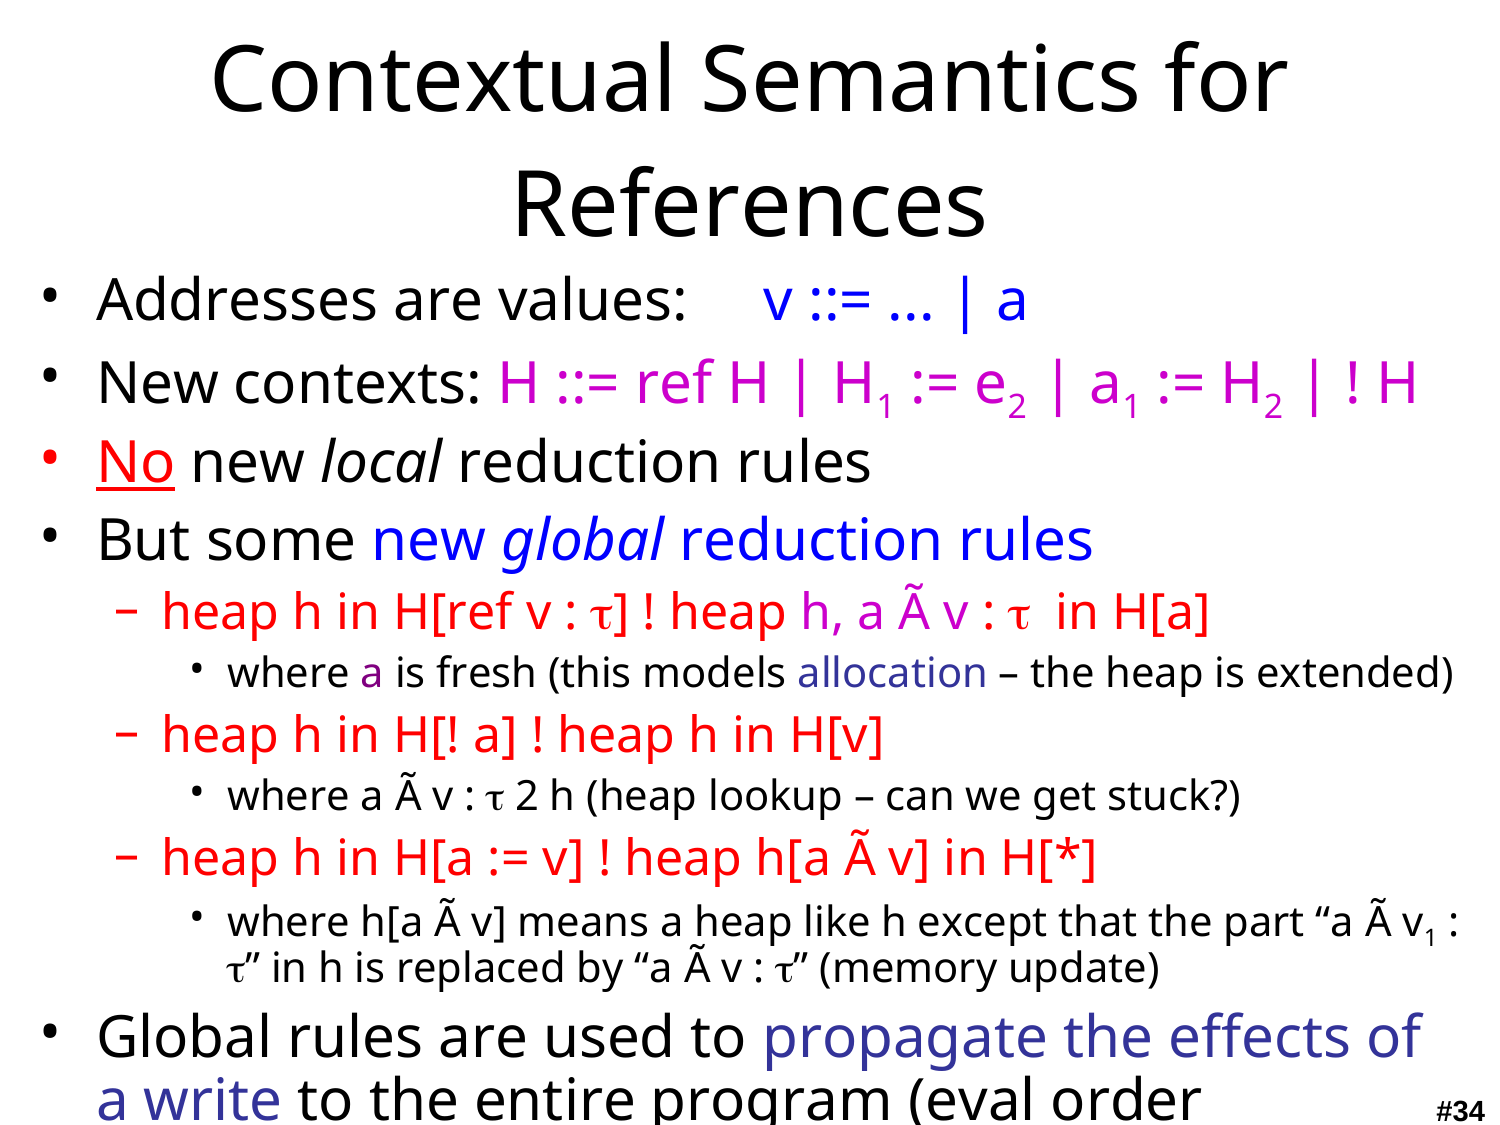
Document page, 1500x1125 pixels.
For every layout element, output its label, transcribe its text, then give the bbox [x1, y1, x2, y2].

title Contextual Semantics for References [24, 24, 1476, 254]
list Addresses are values: v ::= ... | a New contexts: H ::= ref H | H1 := e2 | a1 := H2 | ! H No new local reduction rules But some new global reduction rules heap h in H[ref v : ] ! heap h, a Ã v : in H[a] where a is fresh (this models allocation – the heap is extended) heap h in H[! a] ! heap h in H[v] where a Ã v :  2 h (heap lookup – can we get stuck?) heap h in H[a := v] ! heap h[a Ã v] in H[*] where h[a Ã v] means a heap like h except that the part “a Ã v1 : ” in h is replaced by “a Ã v : ” (memory update) Global rules are used to propagate the effects of a write to the entire program (eval order matters!) [24, 262, 1476, 1101]
